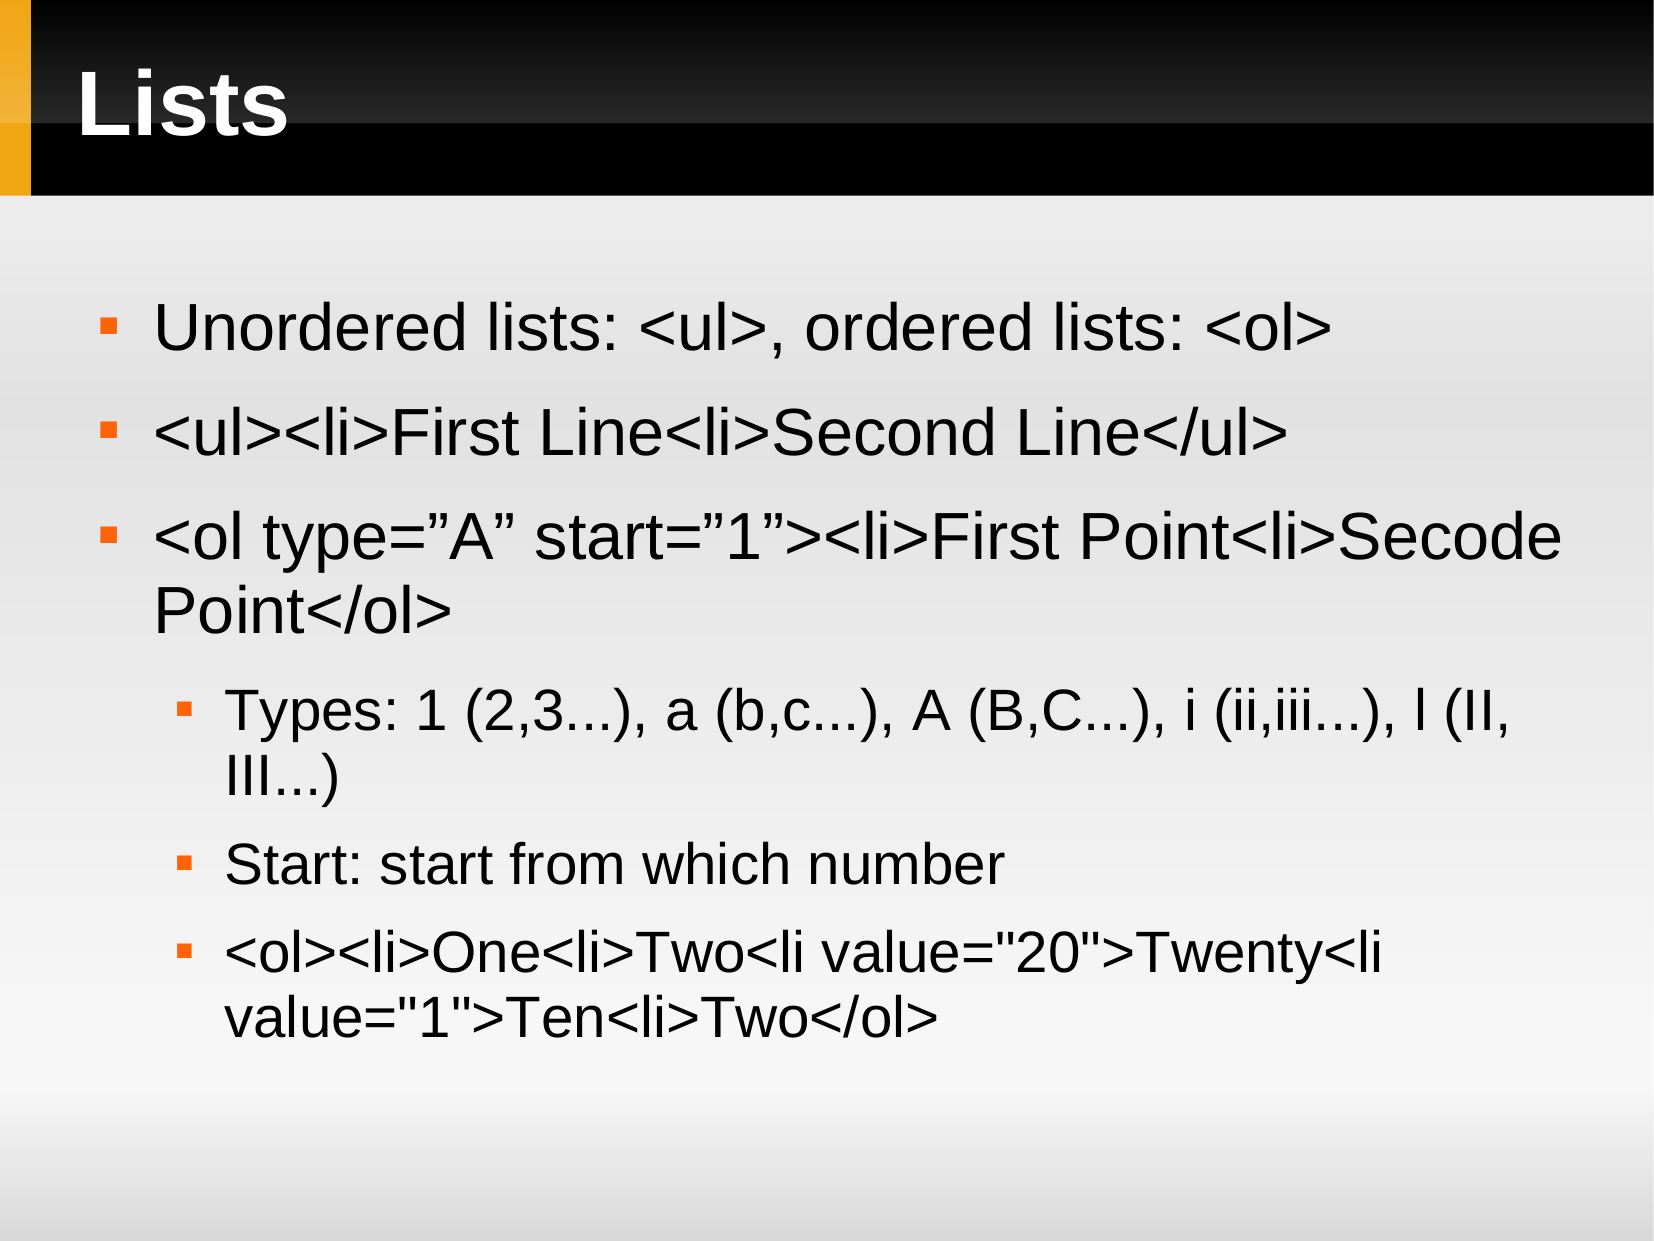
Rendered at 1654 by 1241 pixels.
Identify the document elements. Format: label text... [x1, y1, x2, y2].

title Lists [76, 0, 1565, 208]
list Unordered lists: <ul>, ordered lists: <ol> <ul><li>First Line<li>Second Line</ul> <ol type=”A” start=”1”><li>First Point<li>Secode Point</ol> Types: 1 (2,3...), a (b,c...), A (B,C...), i (ii,iii...), l (II, III...) Start: start from which number <ol><li>One<li>Two<li value="20">Twenty<li value="1">Ten<li>Two</ol> [82, 290, 1571, 1109]
picture [0, 0, 1654, 1241]
